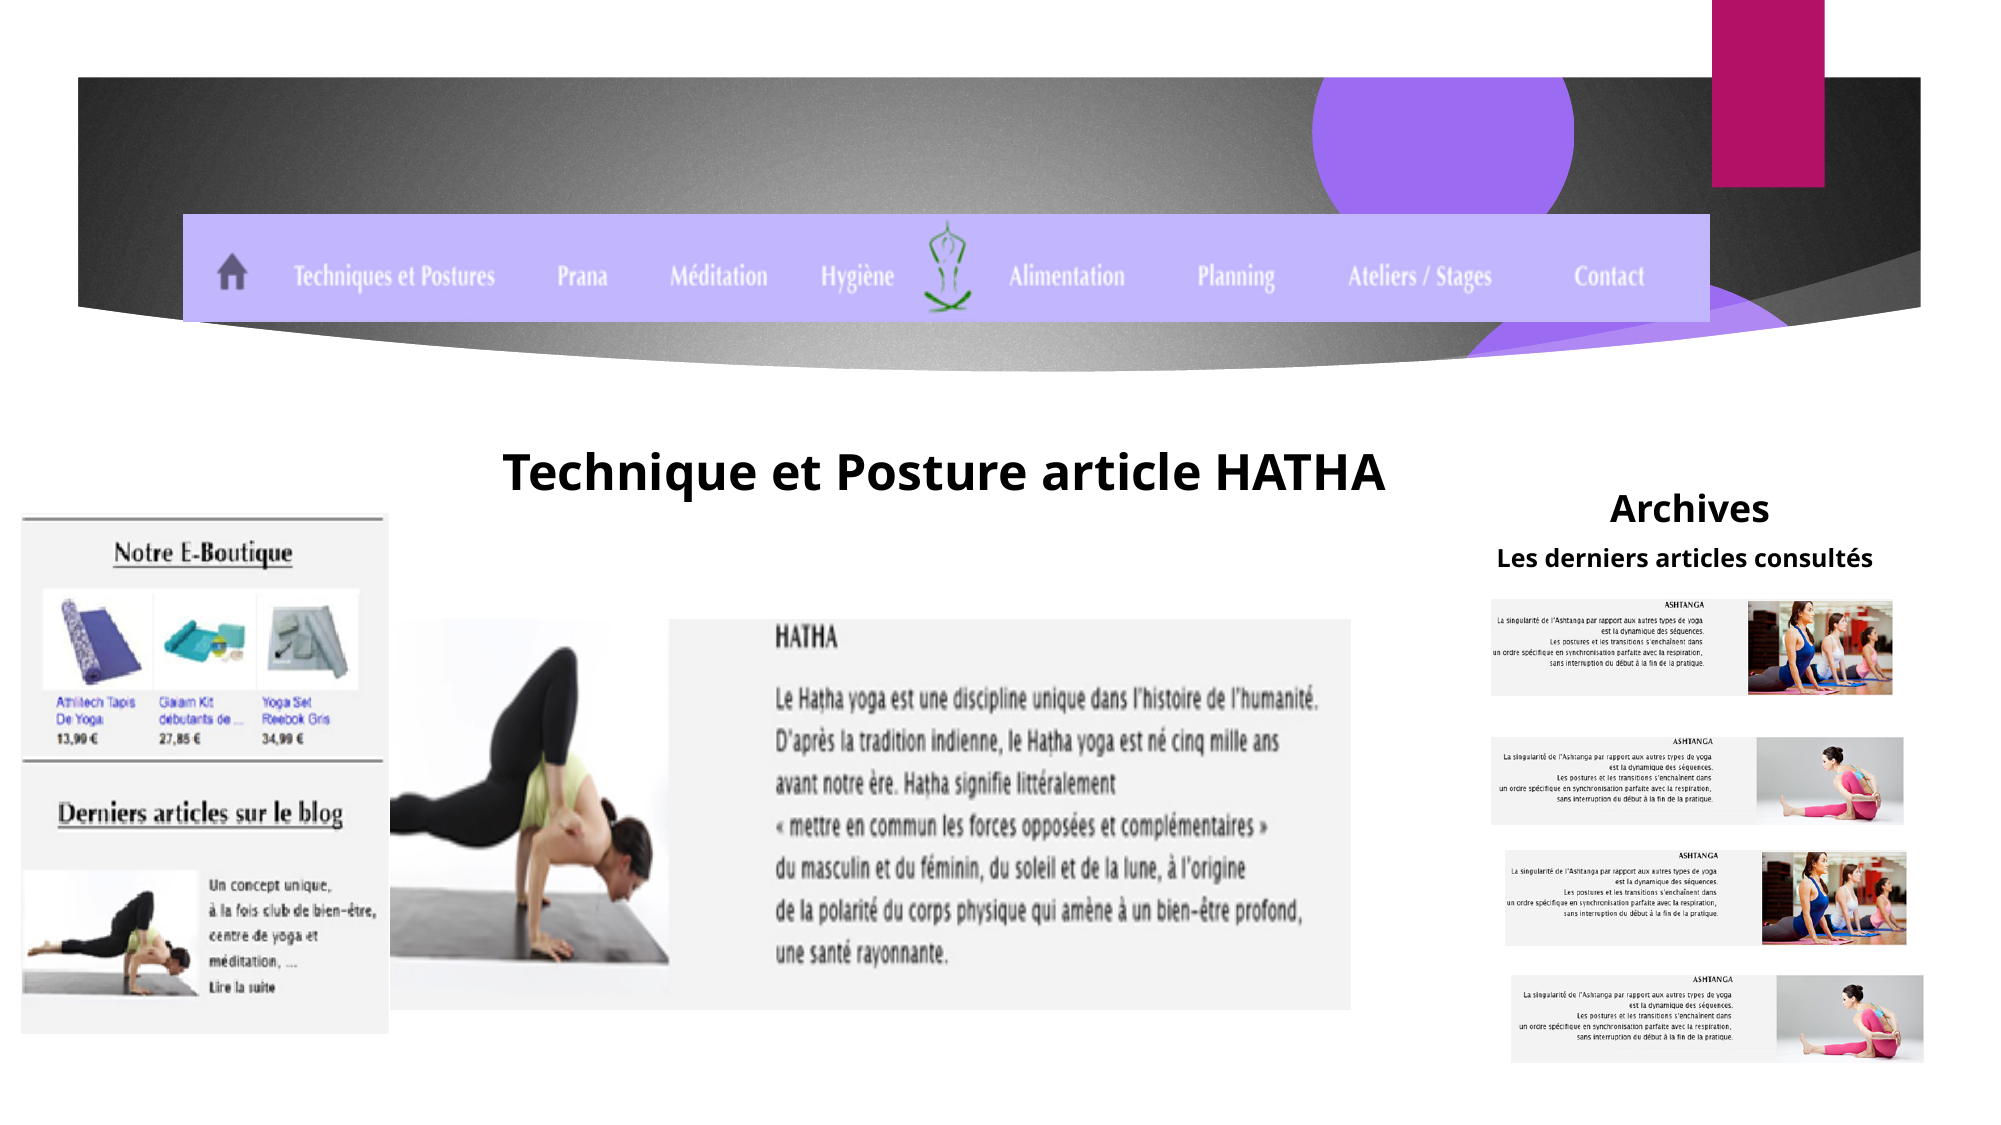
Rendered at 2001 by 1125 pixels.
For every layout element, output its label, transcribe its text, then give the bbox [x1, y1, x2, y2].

picture [1491, 599, 1893, 696]
text_box Archives Les derniers articles consultés [1476, 477, 1904, 583]
picture [79, 78, 1920, 371]
text_box Technique et Posture article HATHA [488, 433, 1512, 508]
picture [1491, 737, 1904, 825]
picture [1505, 850, 1907, 946]
picture [21, 513, 1351, 1034]
picture [1511, 975, 1924, 1063]
